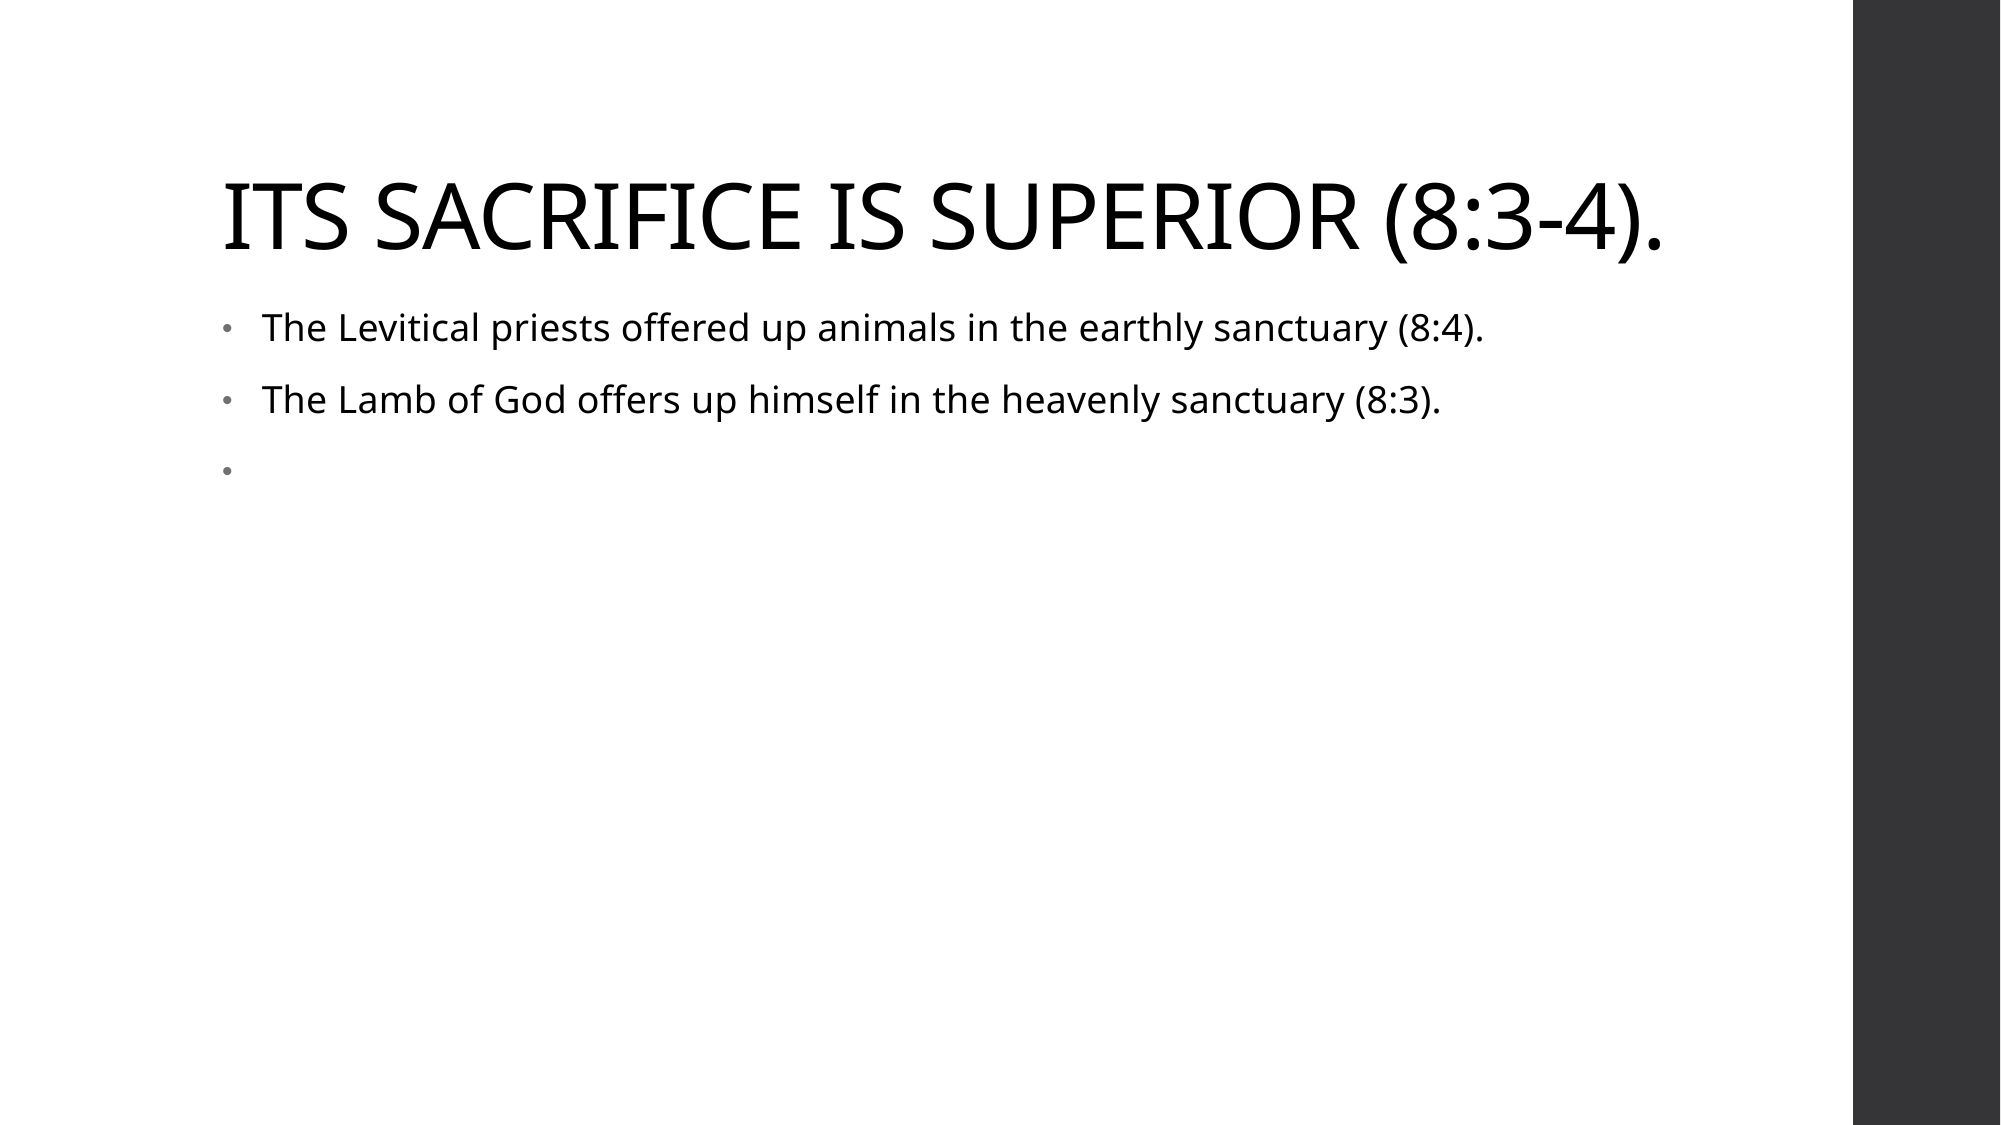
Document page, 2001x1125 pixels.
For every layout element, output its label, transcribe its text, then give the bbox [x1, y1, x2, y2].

list The Levitical priests offered up animals in the earthly sanctuary (8:4). The Lamb of God offers up himself in the heavenly sanctuary (8:3). [206, 299, 1617, 1014]
title ITS SACRIFICE IS SUPERIOR (8:3-4). [206, 60, 1797, 278]
